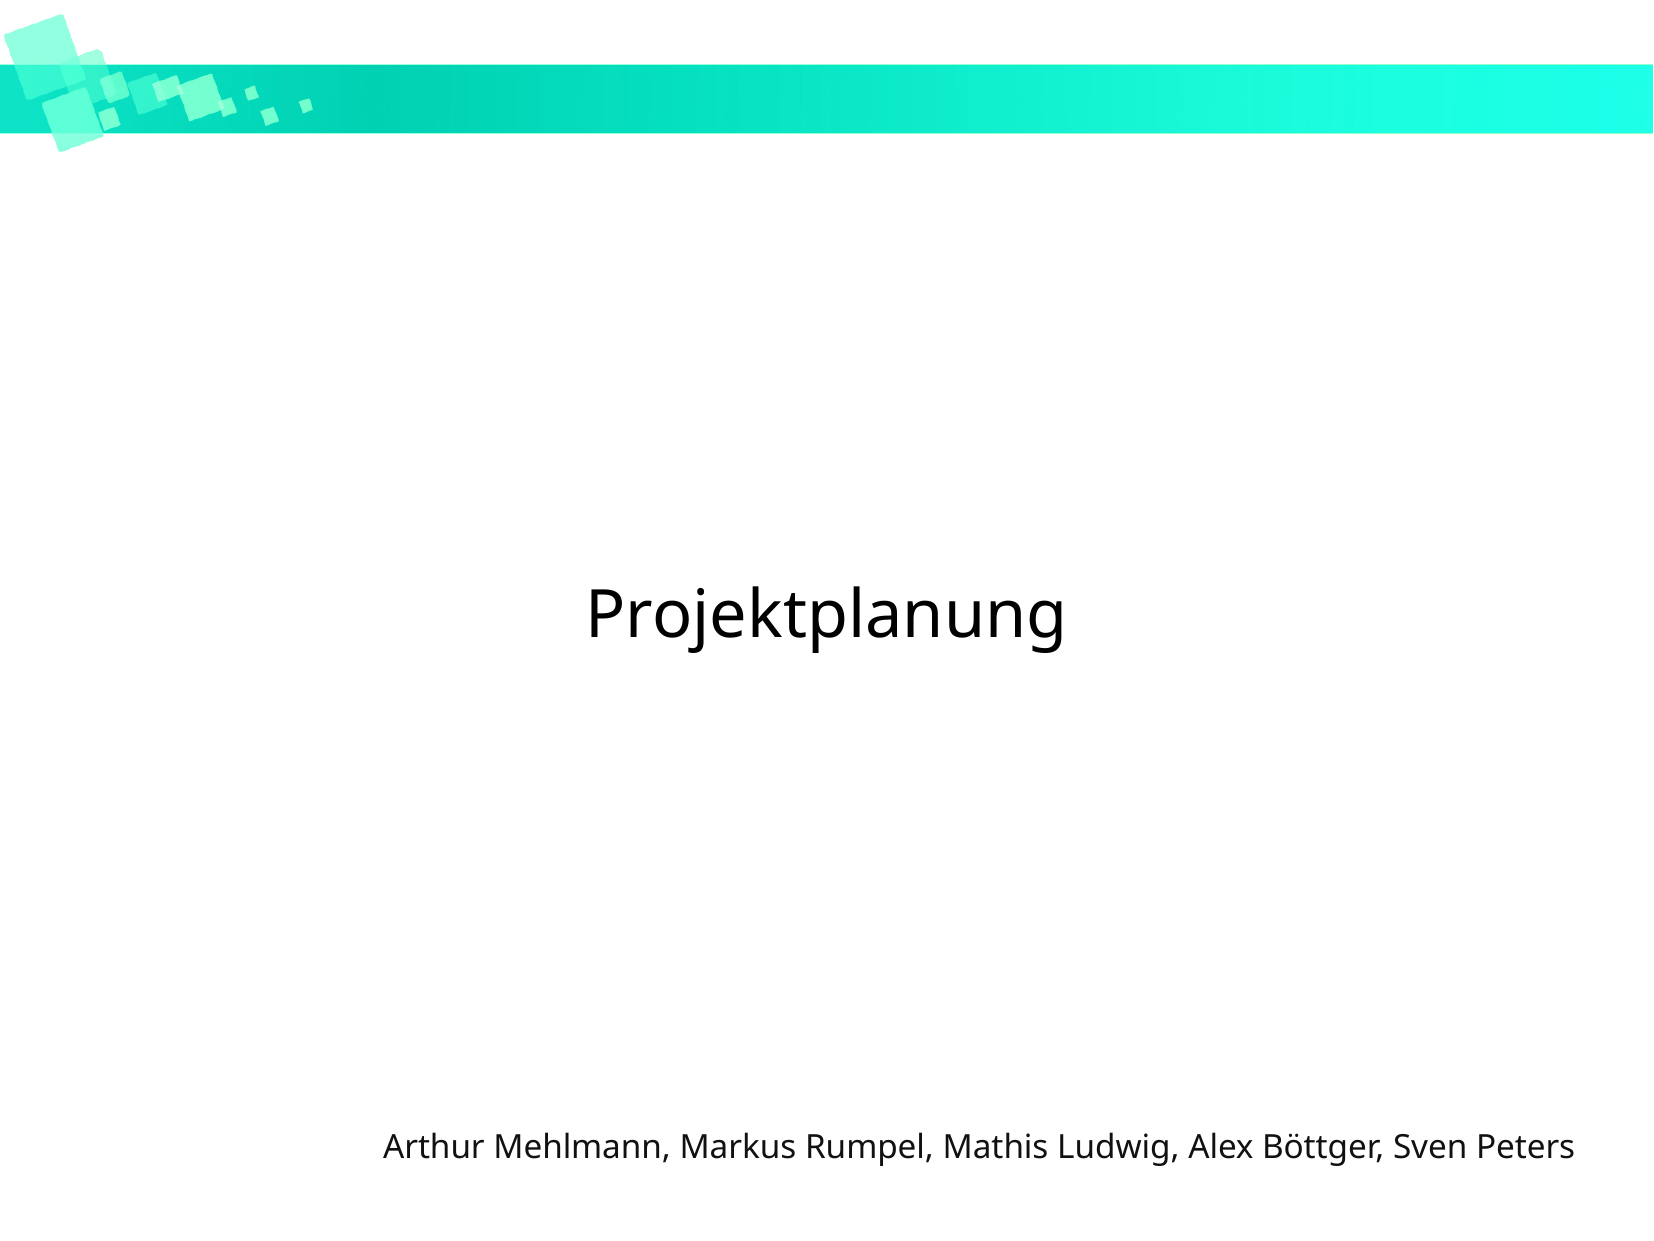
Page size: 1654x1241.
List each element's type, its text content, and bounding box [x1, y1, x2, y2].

list Arthur Mehlmann, Markus Rumpel, Mathis Ludwig, Alex Böttger, Sven Peters [89, 1123, 1578, 1169]
picture [0, 0, 1653, 1238]
subtitle Projektplanung [82, 132, 1571, 1093]
